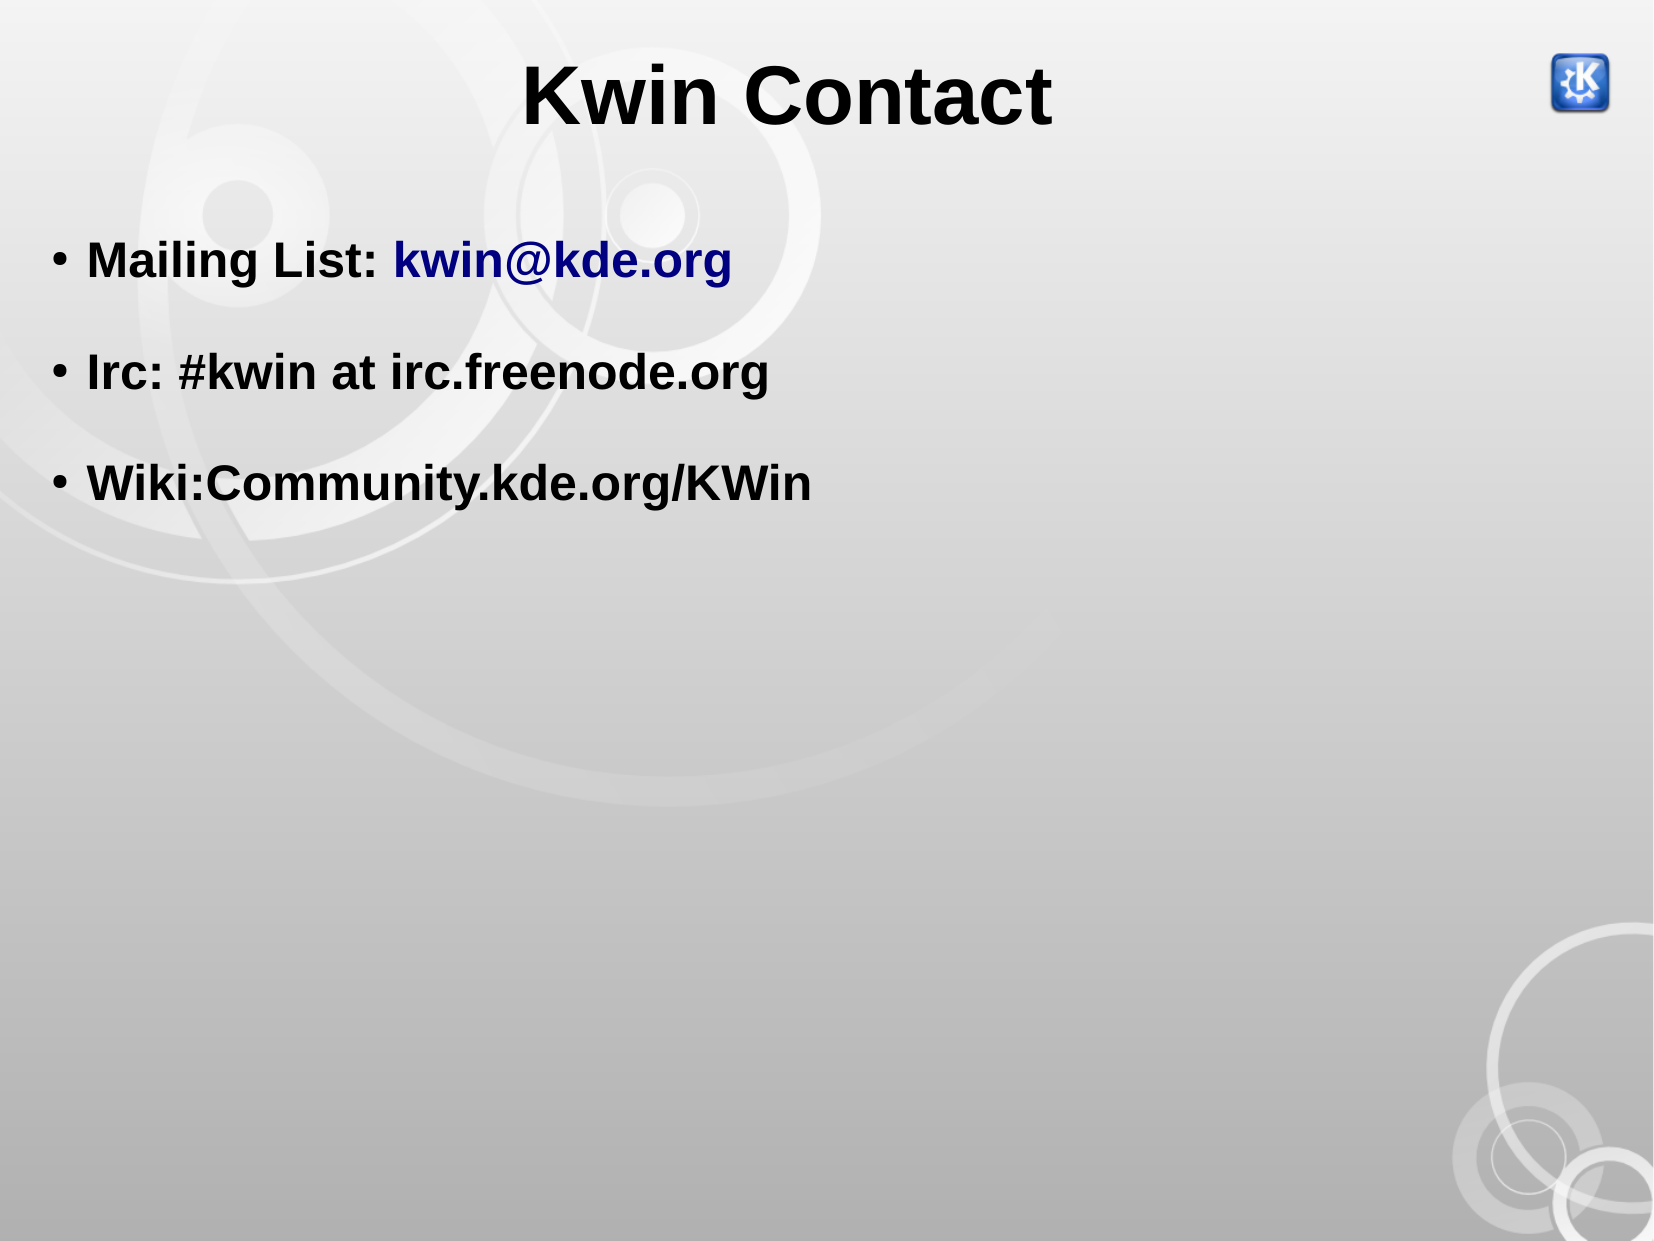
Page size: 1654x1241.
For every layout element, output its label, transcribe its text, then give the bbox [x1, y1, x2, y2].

text_box Kwin Contact [15, 41, 1561, 150]
picture [0, 0, 1654, 1241]
text_box Mailing List: kwin@kde.org Irc: #kwin at irc.freenode.org Wiki:Community.kde.org/KWin [36, 225, 1642, 886]
